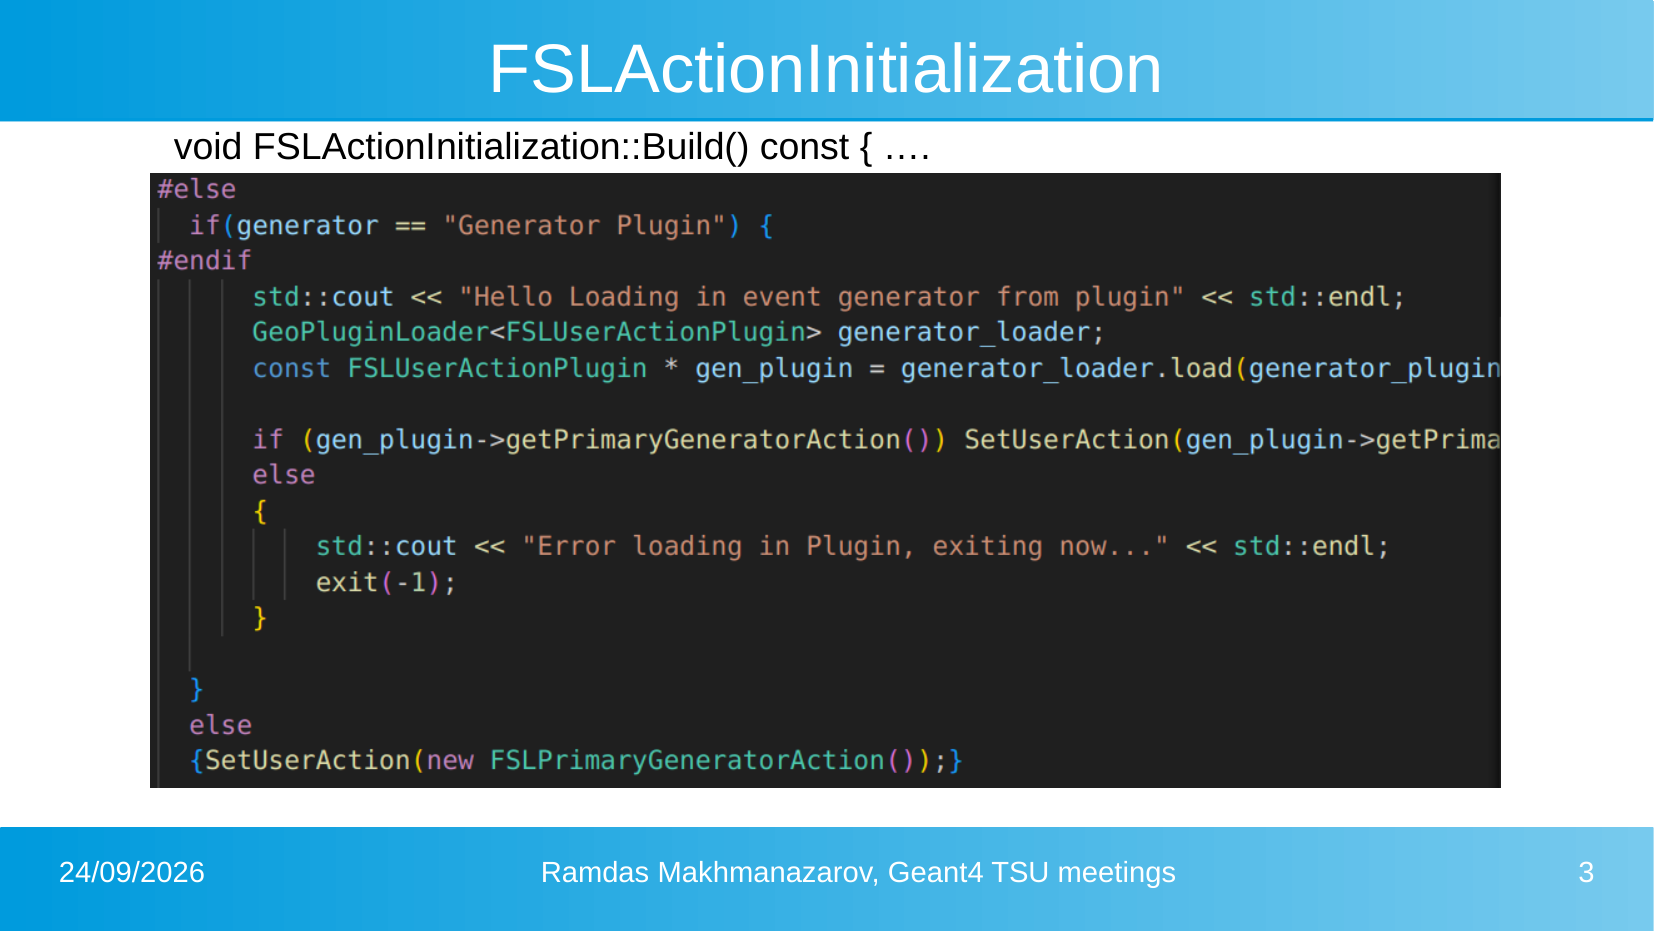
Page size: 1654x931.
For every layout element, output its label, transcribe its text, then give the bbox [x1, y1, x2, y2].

picture [150, 173, 1501, 788]
title FSLActionInitialization [59, 29, 1595, 109]
text_box void FSLActionInitialization::Build() const { …. [159, 118, 1238, 157]
